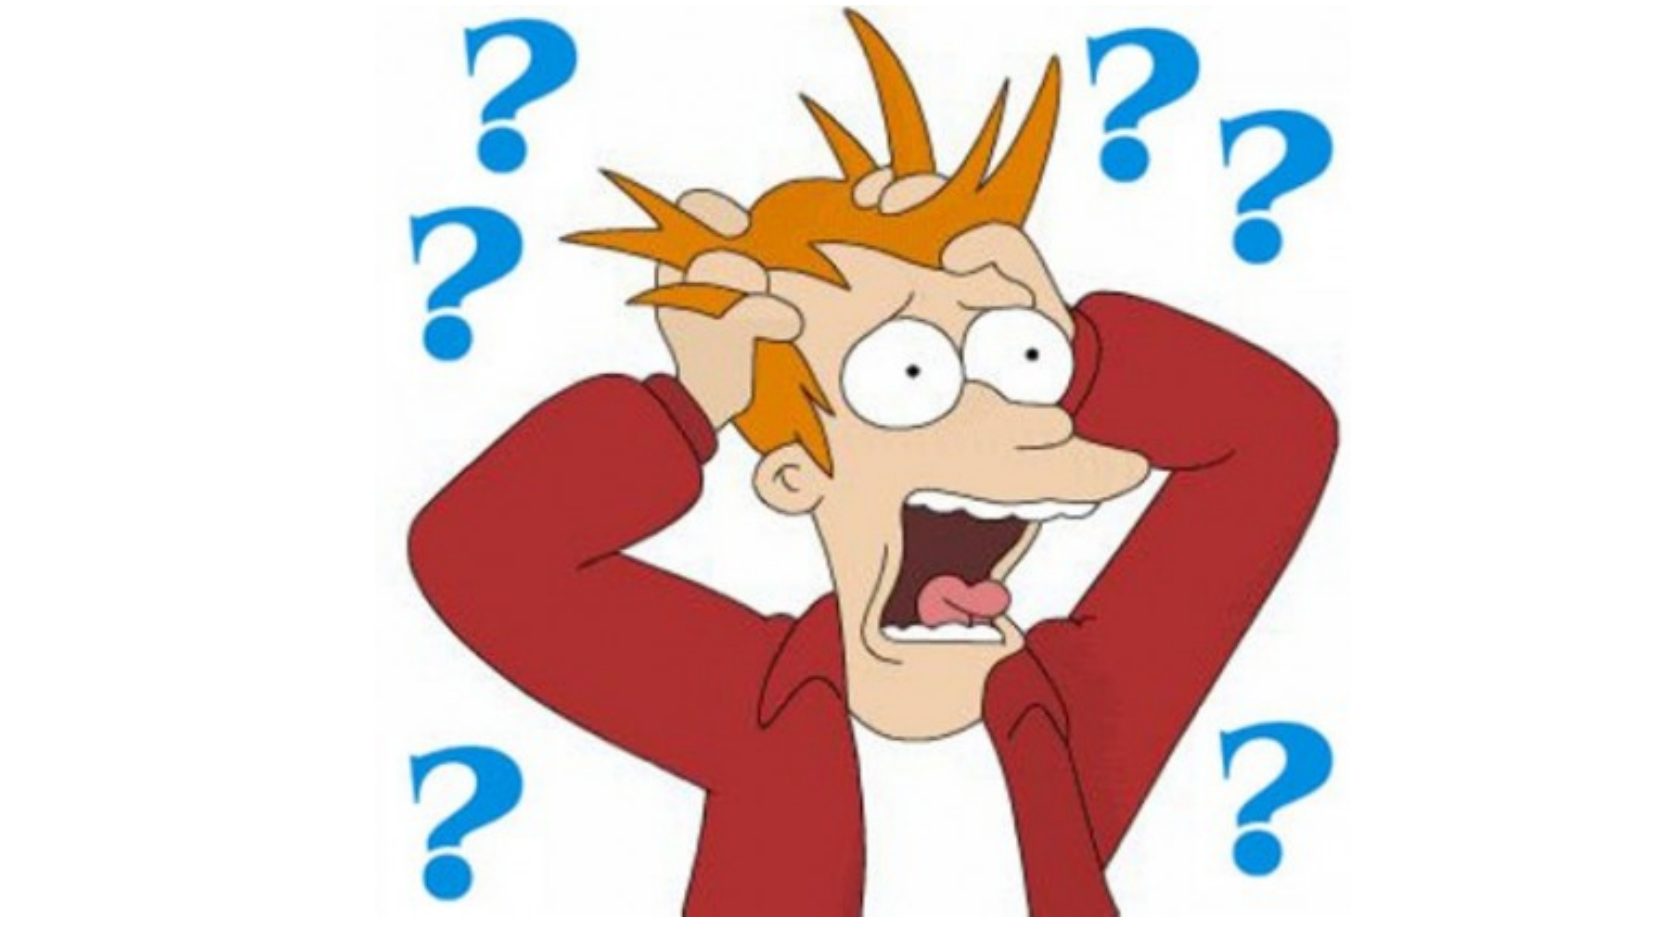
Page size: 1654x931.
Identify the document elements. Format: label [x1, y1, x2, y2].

picture [375, 5, 1351, 917]
